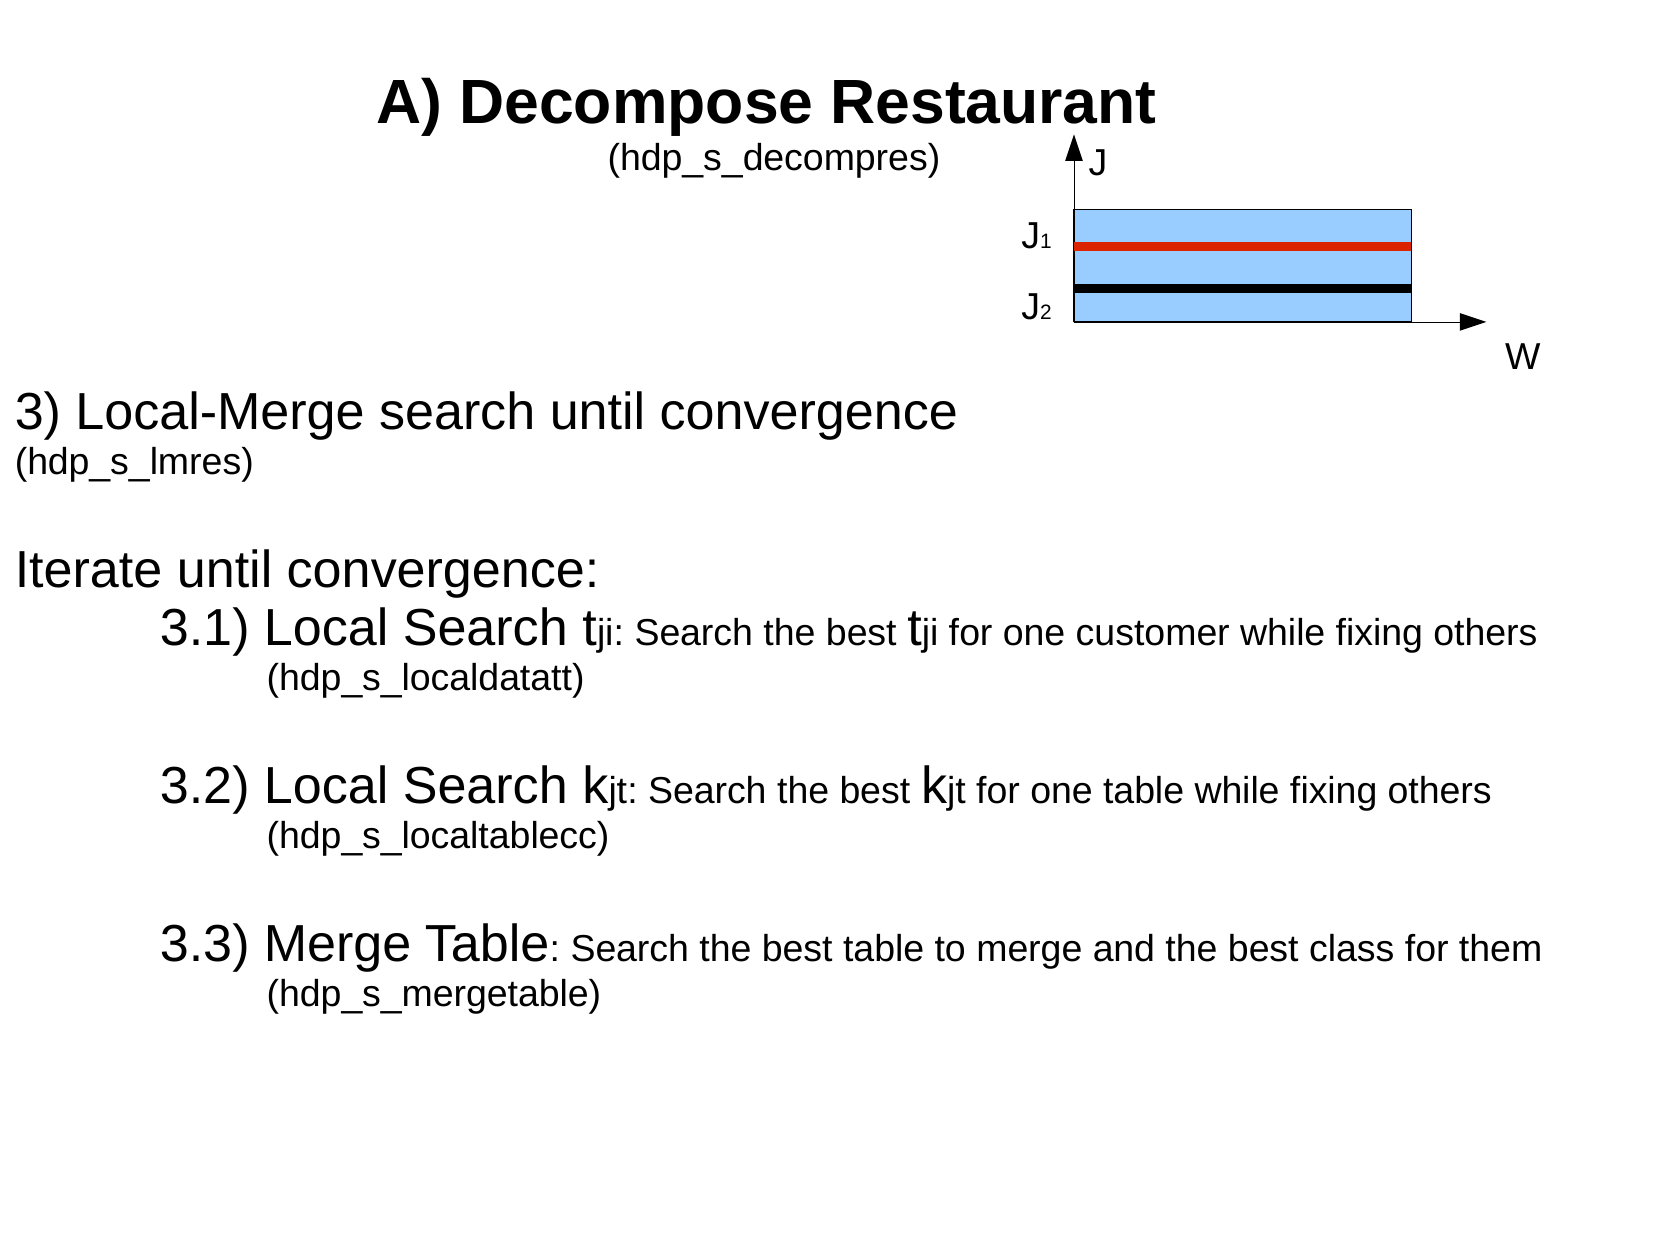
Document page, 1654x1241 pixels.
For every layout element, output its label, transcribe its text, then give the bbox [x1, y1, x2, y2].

text_box J1 [1006, 207, 1082, 265]
text_box 3) Local-Merge search until convergence (hdp_s_lmres) Iterate until convergence: 3.1) Local Search tji: Search the best tji for one customer while fixing others (hdp_s_localdatatt) 3.2) Local Search kjt: Search the best kjt for one table while fixing others (hdp_s_localtablecc) 3.3) Merge Table: Search the best table to merge and the best class for them (hdp_s_mergetable) [0, 375, 1651, 1101]
text_box J2 [1006, 278, 1082, 336]
text_box [1075, 209, 1412, 284]
text_box [1082, 293, 1412, 322]
text_box J [1073, 134, 1149, 192]
text_box A) Decompose Restaurant (hdp_s_decompres) [361, 59, 1187, 186]
text_box W [1490, 327, 1566, 375]
